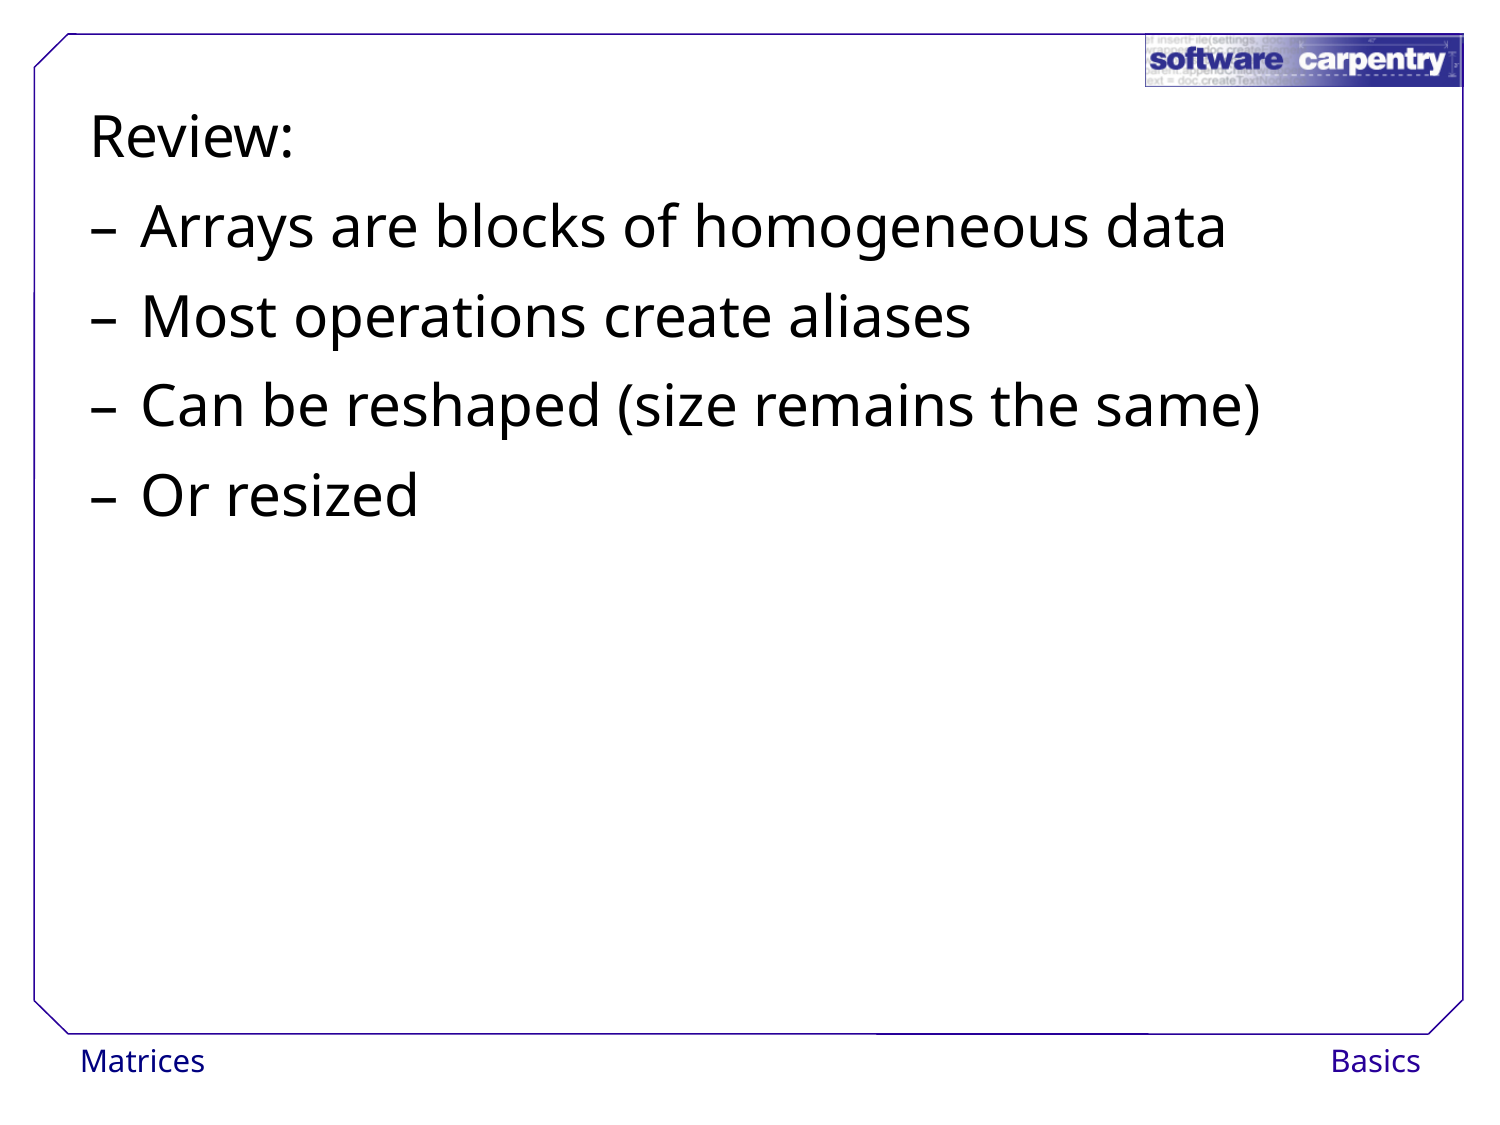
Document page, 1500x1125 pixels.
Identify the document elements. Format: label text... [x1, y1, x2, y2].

picture [1145, 33, 1464, 87]
list Review: – Arrays are blocks of homogeneous data – Most operations create aliases – Can be reshaped (size remains the same) – Or resized [75, 99, 1426, 1013]
